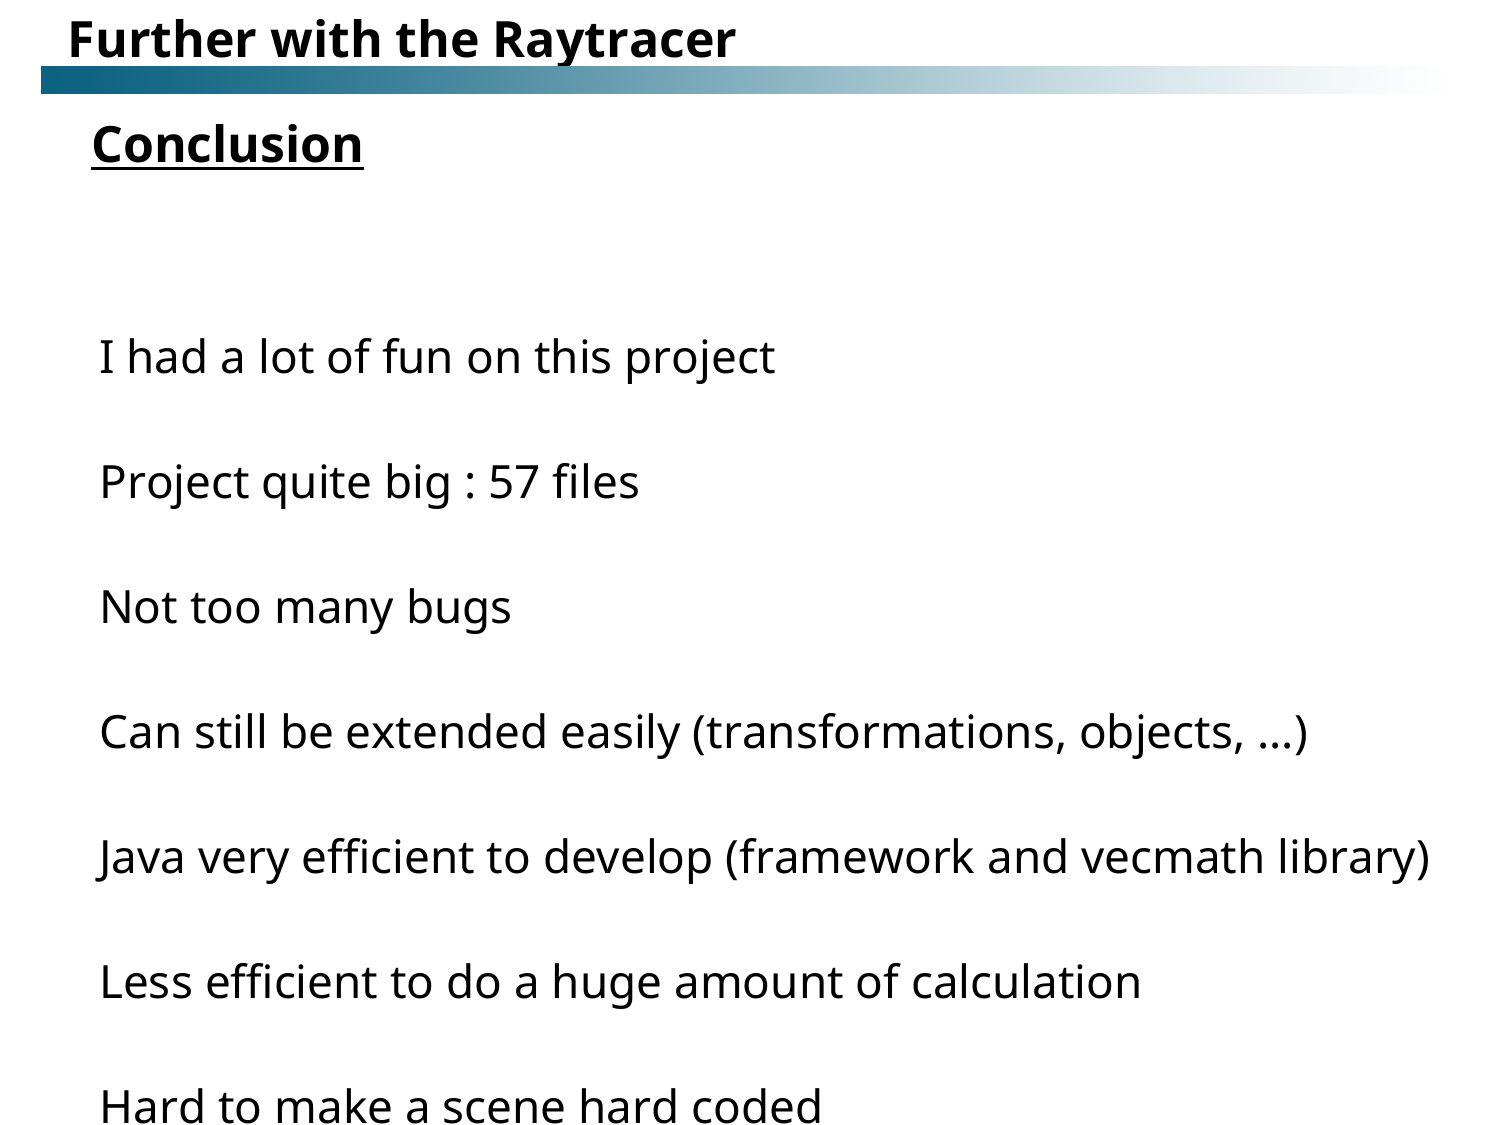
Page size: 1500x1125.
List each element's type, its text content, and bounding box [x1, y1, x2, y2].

picture [41, 66, 1471, 94]
title Further with the Raytracer [53, 1, 859, 66]
text_box Conclusion [76, 101, 1388, 186]
text_box I had a lot of fun on this project Project quite big : 57 files Not too many bugs Can still be extended easily (transformations, objects, ...) Java very efficient to develop (framework and vecmath library) Less efficient to do a huge amount of calculation Hard to make a scene hard coded [72, 254, 1461, 933]
